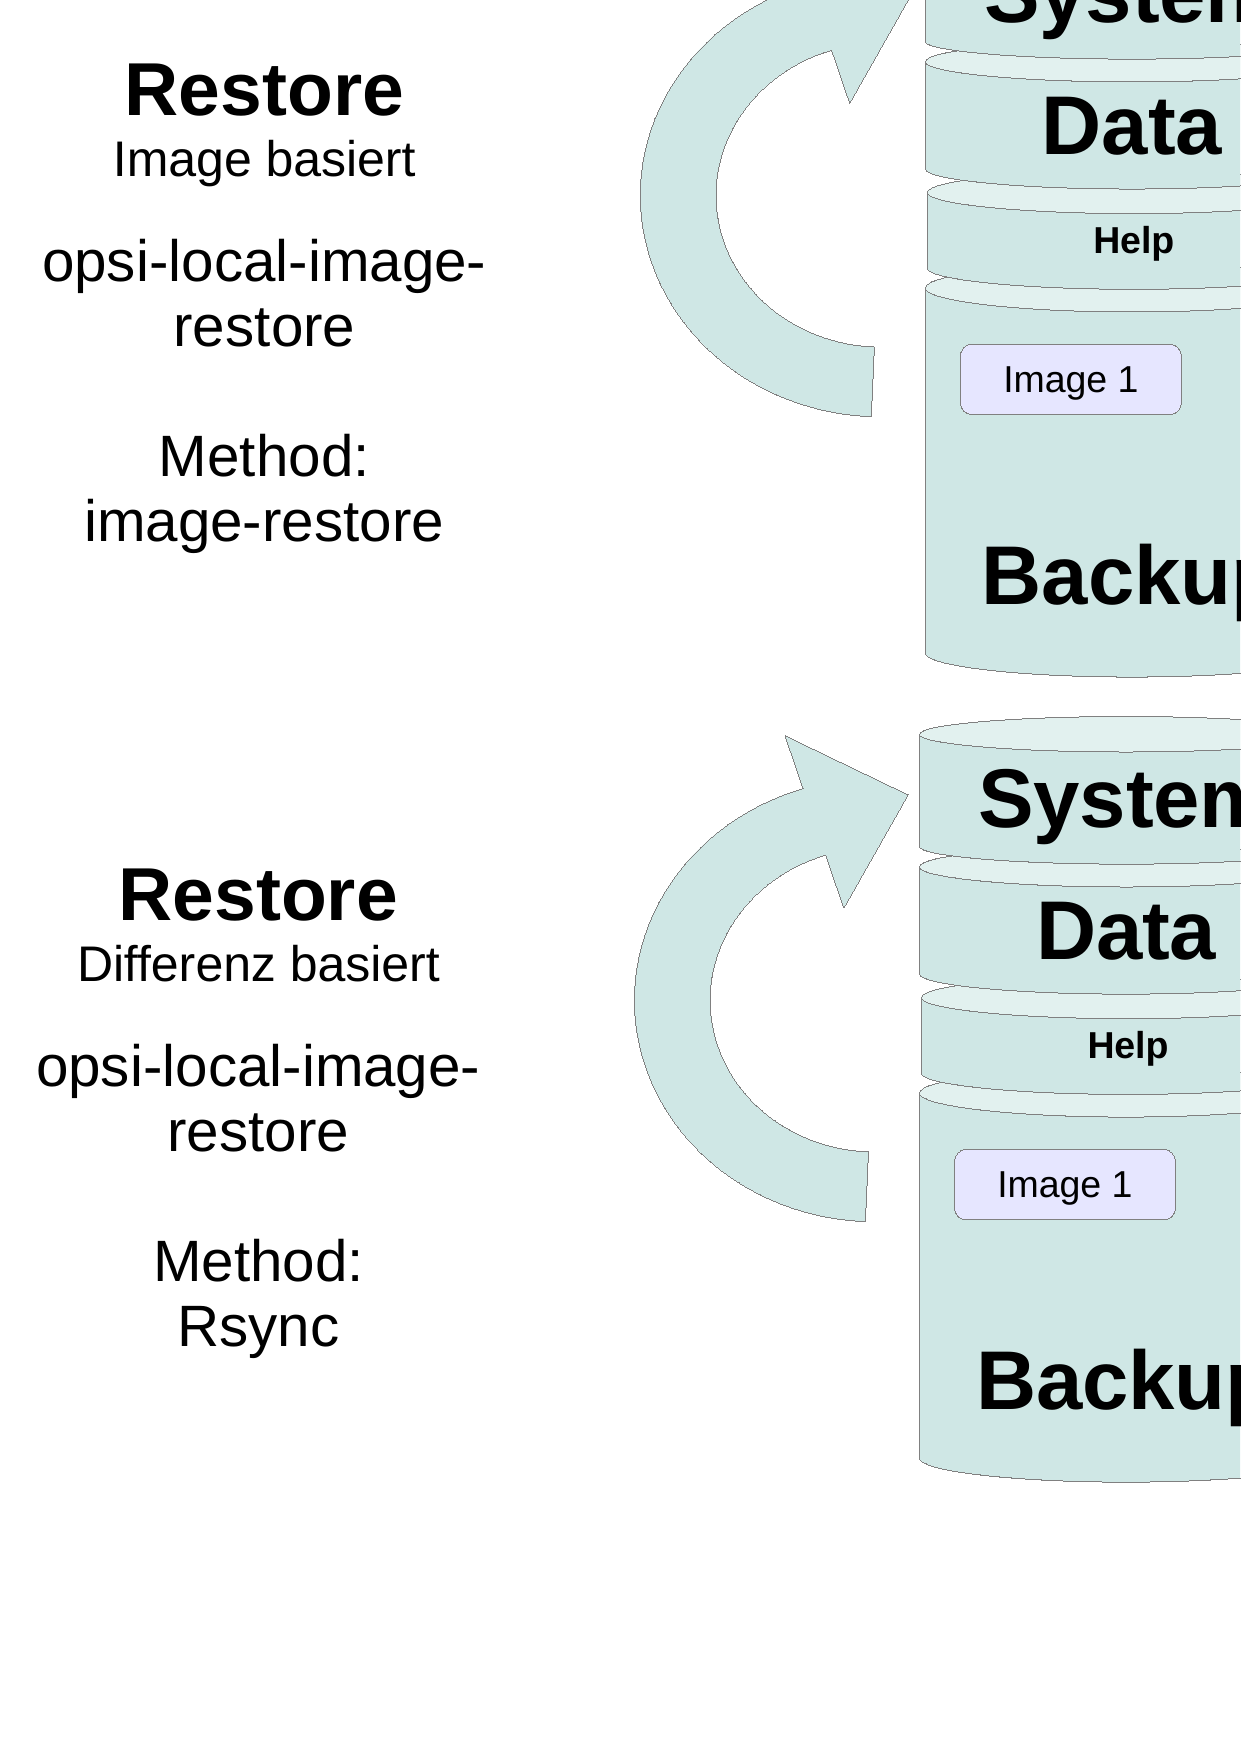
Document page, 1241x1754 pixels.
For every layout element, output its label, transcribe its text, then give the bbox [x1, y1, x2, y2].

text_box Backup [925, 290, 1241, 678]
text_box Help [921, 999, 1241, 1095]
text_box System [925, 0, 1241, 60]
text_box System [919, 736, 1241, 865]
text_box Data [925, 63, 1241, 190]
text_box Restore Differenz basiert opsi-local-image-restore Method: Rsync [0, 844, 565, 1511]
text_box Restore Image basiert opsi-local-image-restore Method: image-restore [0, 39, 571, 706]
text_box [634, 735, 909, 1222]
text_box [640, 0, 909, 417]
text_box Image 1 [960, 344, 1182, 415]
text_box Backup [919, 1095, 1241, 1483]
text_box Image 1 [954, 1149, 1176, 1220]
text_box Help [927, 194, 1241, 290]
text_box Data [919, 868, 1241, 995]
